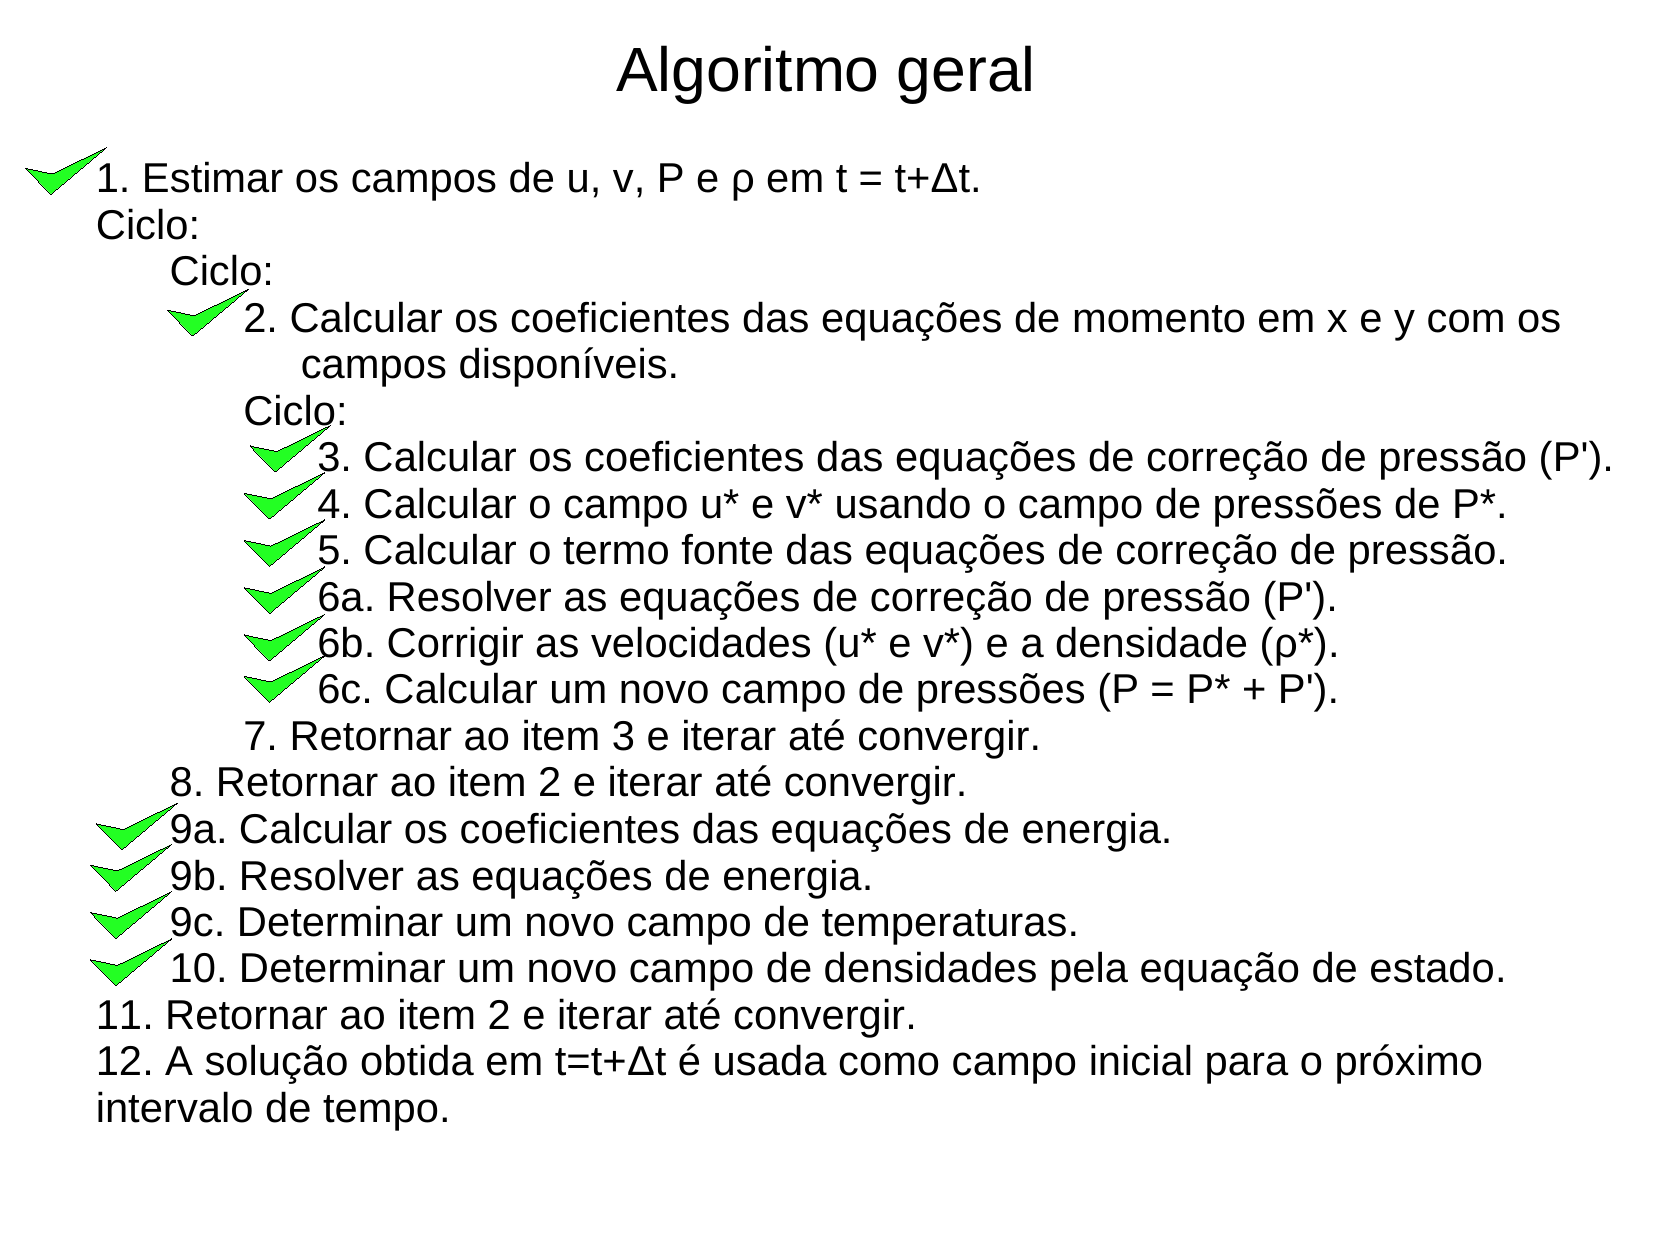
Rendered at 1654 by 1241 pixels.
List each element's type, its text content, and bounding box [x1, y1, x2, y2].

text_box [244, 519, 325, 567]
text_box [244, 614, 325, 661]
text_box 1. Estimar os campos de u, v, P e ρ em t = t+Δt. Ciclo: Ciclo: 2. Calcular os coeficientes das equações de momento em x e y com os campos disponíveis. Ciclo: 3. Calcular os coeficientes das equações de correção de pressão (P'). 4. Calcular o campo u* e v* usando o campo de pressões de P*. 5. Calcular o termo fonte das equações de correção de pressão. 6a. Resolver as equações de correção de pressão (P'). 6b. Corrigir as velocidades (u* e v*) e a densidade (ρ*). 6c. Calcular um novo campo de pressões (P = P* + P'). 7. Retornar ao item 3 e iterar até convergir. 8. Retornar ao item 2 e iterar até convergir. 9a. Calcular os coeficientes das equações de energia. 9b. Resolver as equações de energia. 9c. Determinar um novo campo de temperaturas. 10. Determinar um novo campo de densidades pela equação de estado. 11. Retornar ao item 2 e iterar até convergir. 12. A solução obtida em t=t+Δt é usada como campo inicial para o próximo intervalo de tempo. [81, 147, 1630, 1223]
text_box [244, 566, 325, 614]
text_box [25, 147, 107, 195]
text_box [250, 425, 331, 472]
text_box [96, 803, 178, 850]
text_box [244, 655, 325, 703]
text_box [167, 289, 249, 336]
text_box Algoritmo geral [601, 27, 1052, 113]
text_box [244, 472, 325, 519]
text_box [90, 844, 172, 892]
text_box [90, 938, 172, 986]
text_box [90, 891, 172, 939]
